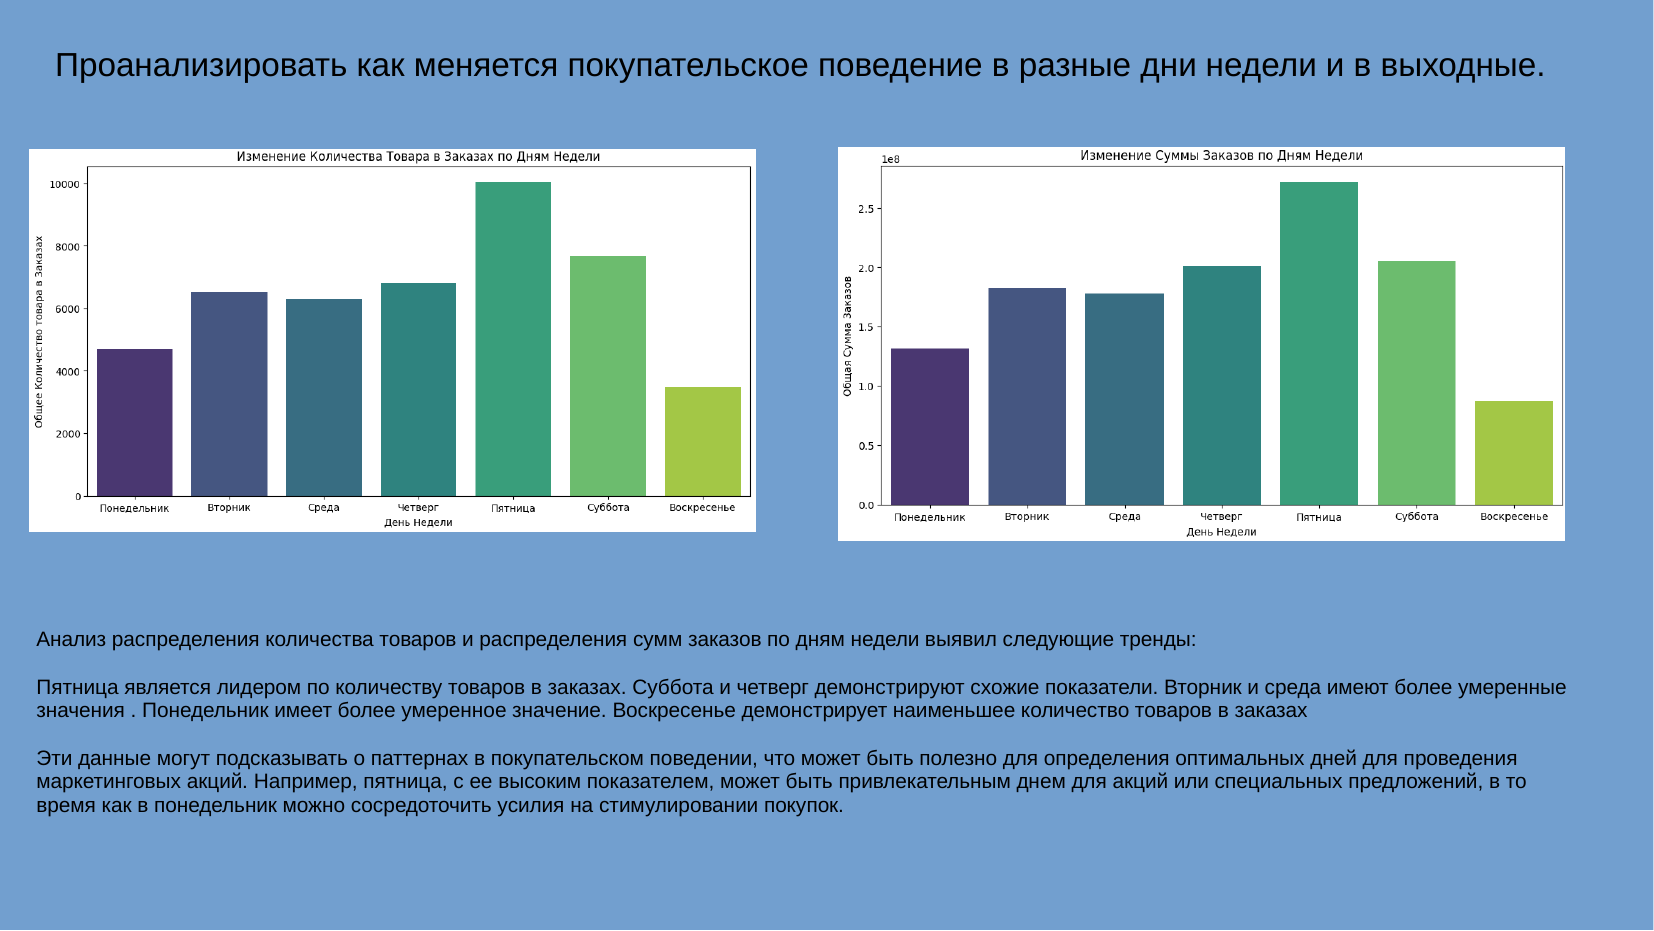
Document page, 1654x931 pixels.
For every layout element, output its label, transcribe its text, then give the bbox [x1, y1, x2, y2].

text_box Анализ распределения количества товаров и распределения сумм заказов по дням недели выявил следующие тренды: Пятница является лидером по количеству товаров в заказах. Суббота и четверг демонстрируют схожие показатели. Вторник и среда имеют более умеренные значения . Понедельник имеет более умеренное значение. Воскресенье демонстрирует наименьшее количество товаров в заказах Эти данные могут подсказывать о паттернах в покупательском поведении, что может быть полезно для определения оптимальных дней для проведения маркетинговых акций. Например, пятница, с ее высоким показателем, может быть привлекательным днем для акций или специальных предложений, в то время как в понедельник можно сосредоточить усилия на стимулировании покупок. [21, 620, 1595, 884]
picture [838, 147, 1565, 541]
picture [29, 149, 756, 532]
title Проанализировать как меняется покупательское поведение в разные дни недели и в выходные. [23, 11, 1589, 119]
